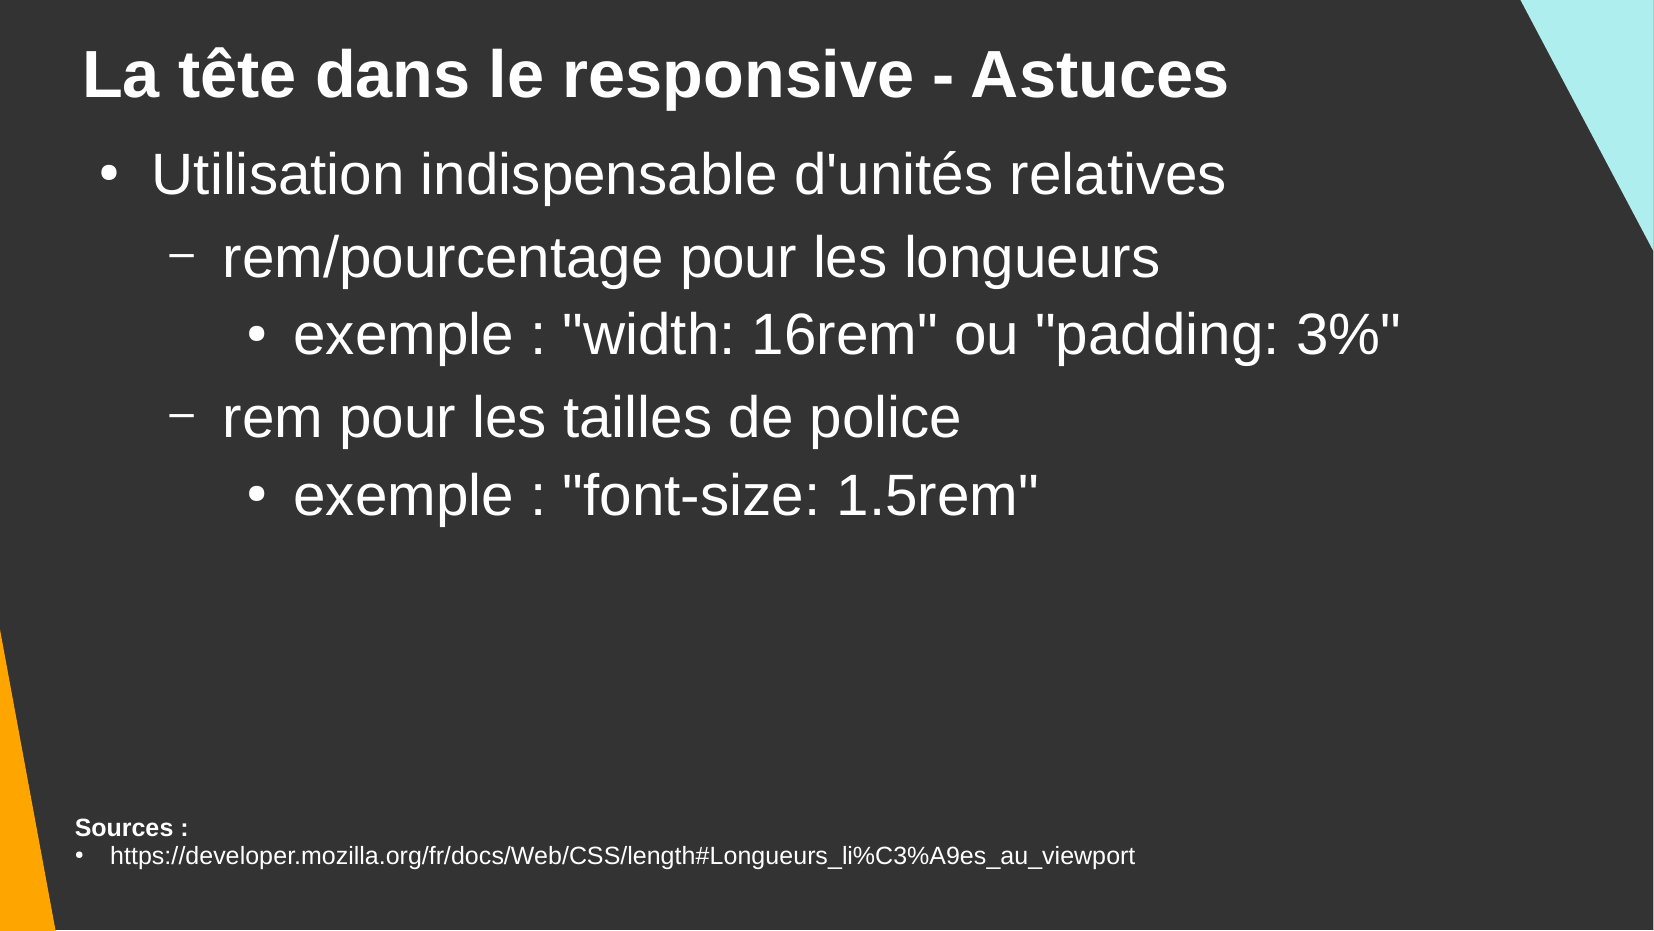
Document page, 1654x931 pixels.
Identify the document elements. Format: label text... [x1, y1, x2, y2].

list Utilisation indispensable d'unités relatives rem/pourcentage pour les longueurs exemple : "width: 16rem" ou "padding: 3%" rem pour les tailles de police exemple : "font-size: 1.5rem" [80, 141, 1605, 662]
text_box Sources : https://developer.mozilla.org/fr/docs/Web/CSS/length#Longueurs_li%C3%A9es_au_viewport [60, 806, 1546, 931]
text_box [1520, 0, 1654, 253]
title La tête dans le responsive - Astuces [82, 37, 1571, 112]
text_box [0, 629, 56, 931]
